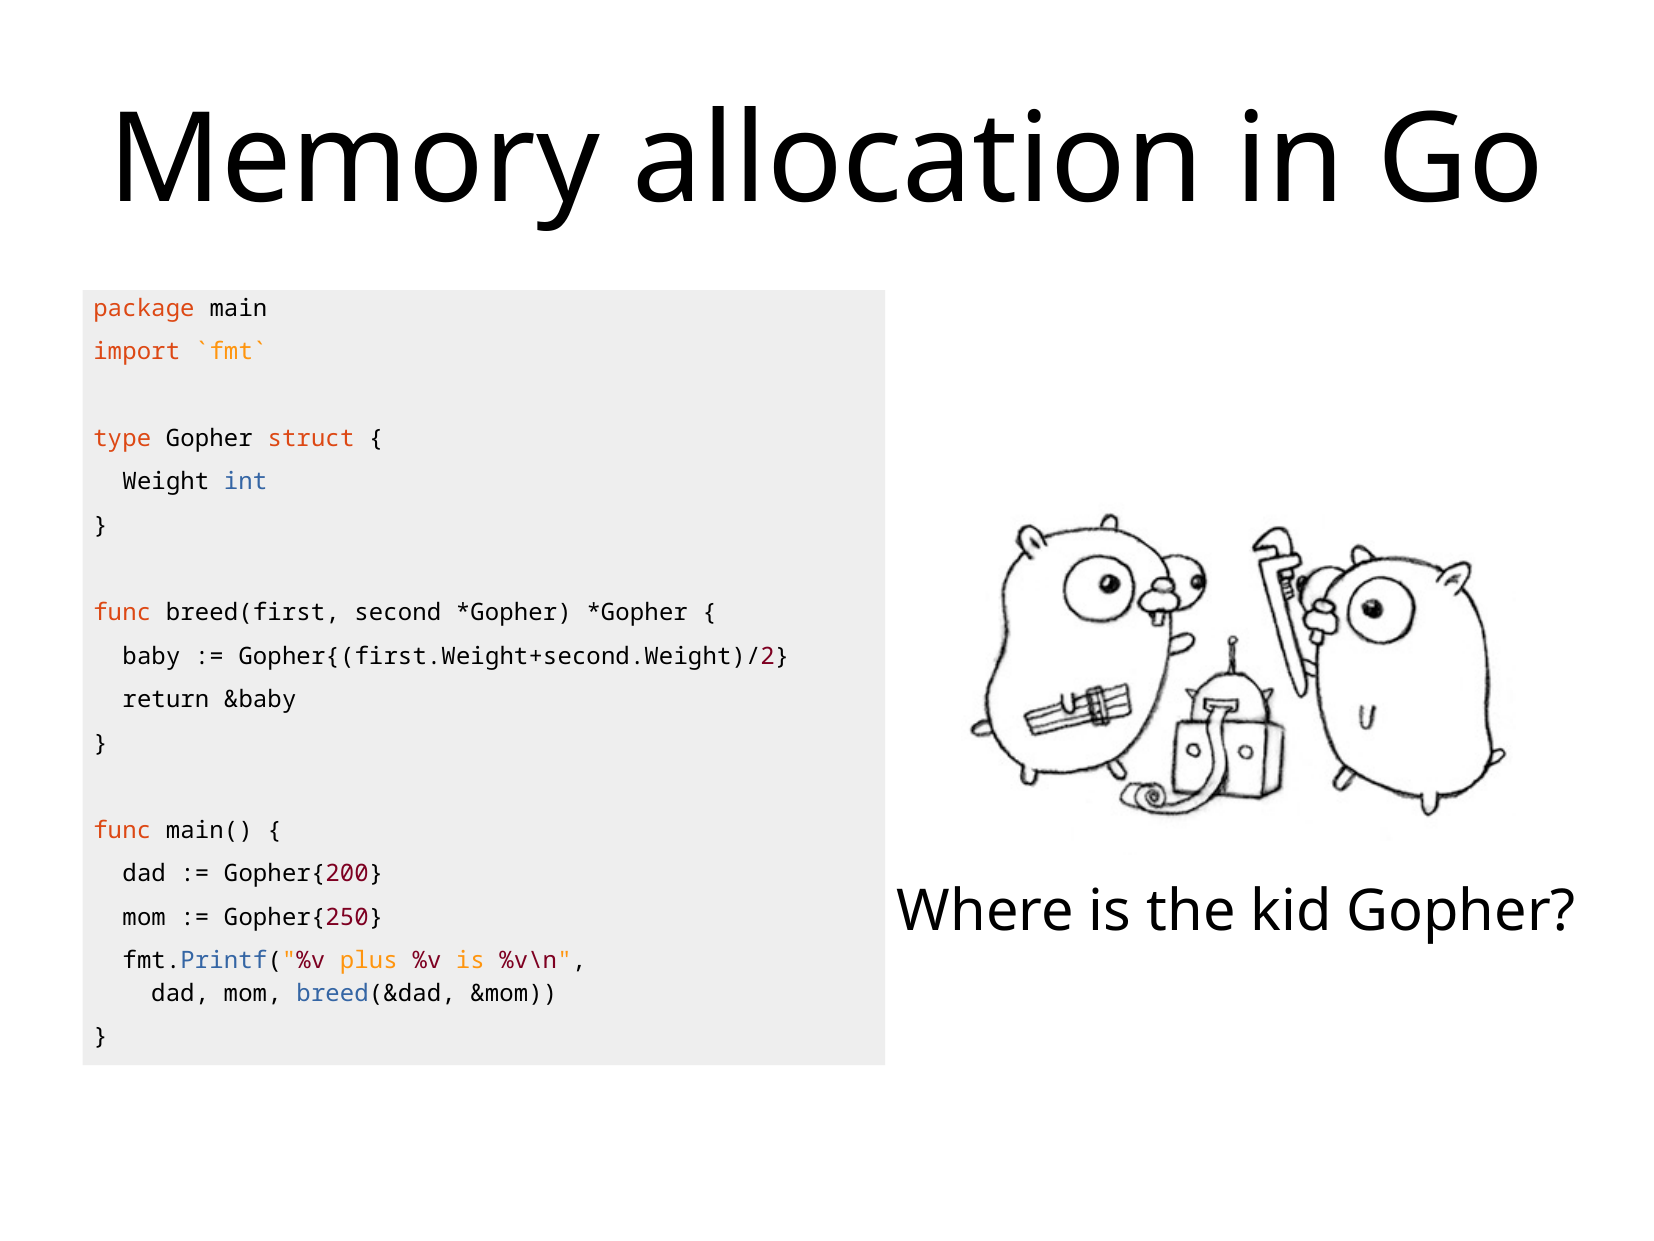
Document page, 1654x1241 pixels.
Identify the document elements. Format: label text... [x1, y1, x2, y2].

title Memory allocation in Go [82, 49, 1571, 257]
list package main import `fmt` type Gopher struct { Weight int } func breed(first, second *Gopher) *Gopher { baby := Gopher{(first.Weight+second.Weight)/2} return &baby } func main() { dad := Gopher{200} mom := Gopher{250} fmt.Printf("%v plus %v is %v\n", dad, mom, breed(&dad, &mom)) } [82, 290, 886, 1066]
picture [961, 478, 1516, 855]
list Where is the kid Gopher? [883, 868, 1591, 961]
